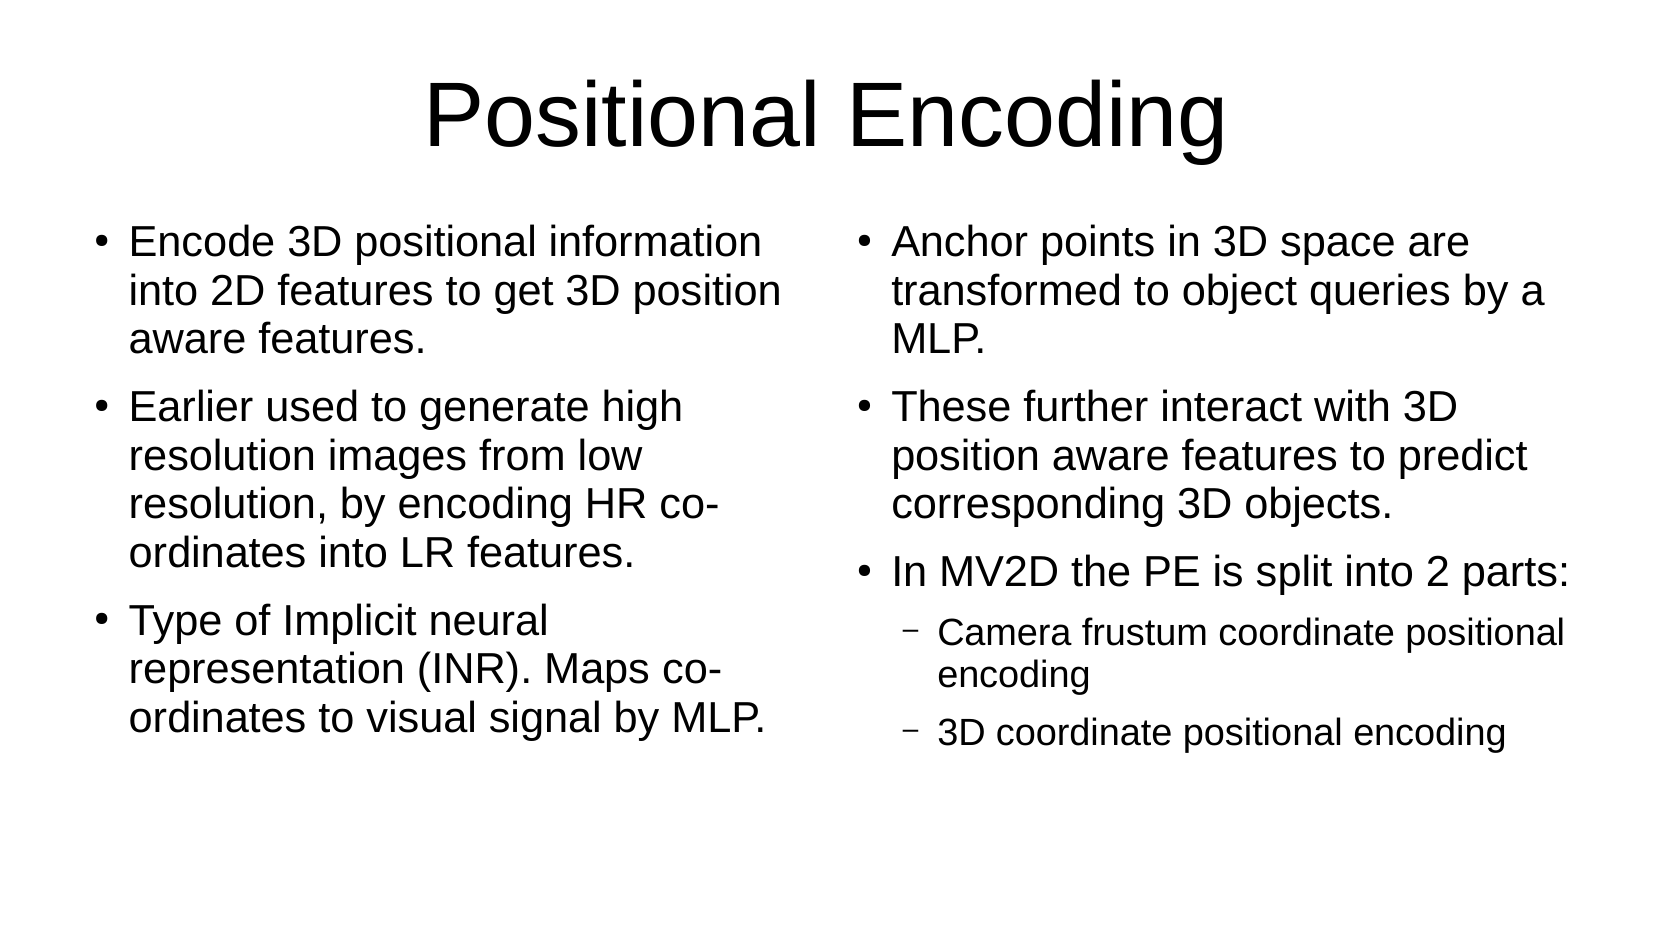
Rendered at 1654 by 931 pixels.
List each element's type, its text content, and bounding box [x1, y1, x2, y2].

list Encode 3D positional information into 2D features to get 3D position aware features. Earlier used to generate high resolution images from low resolution, by encoding HR co-ordinates into LR features. Type of Implicit neural representation (INR). Maps co-ordinates to visual signal by MLP. [82, 217, 809, 758]
title Positional Encoding [82, 37, 1571, 193]
list Anchor points in 3D space are transformed to object queries by a MLP. These further interact with 3D position aware features to predict corresponding 3D objects. In MV2D the PE is split into 2 parts: Camera frustum coordinate positional encoding 3D coordinate positional encoding [845, 217, 1572, 758]
